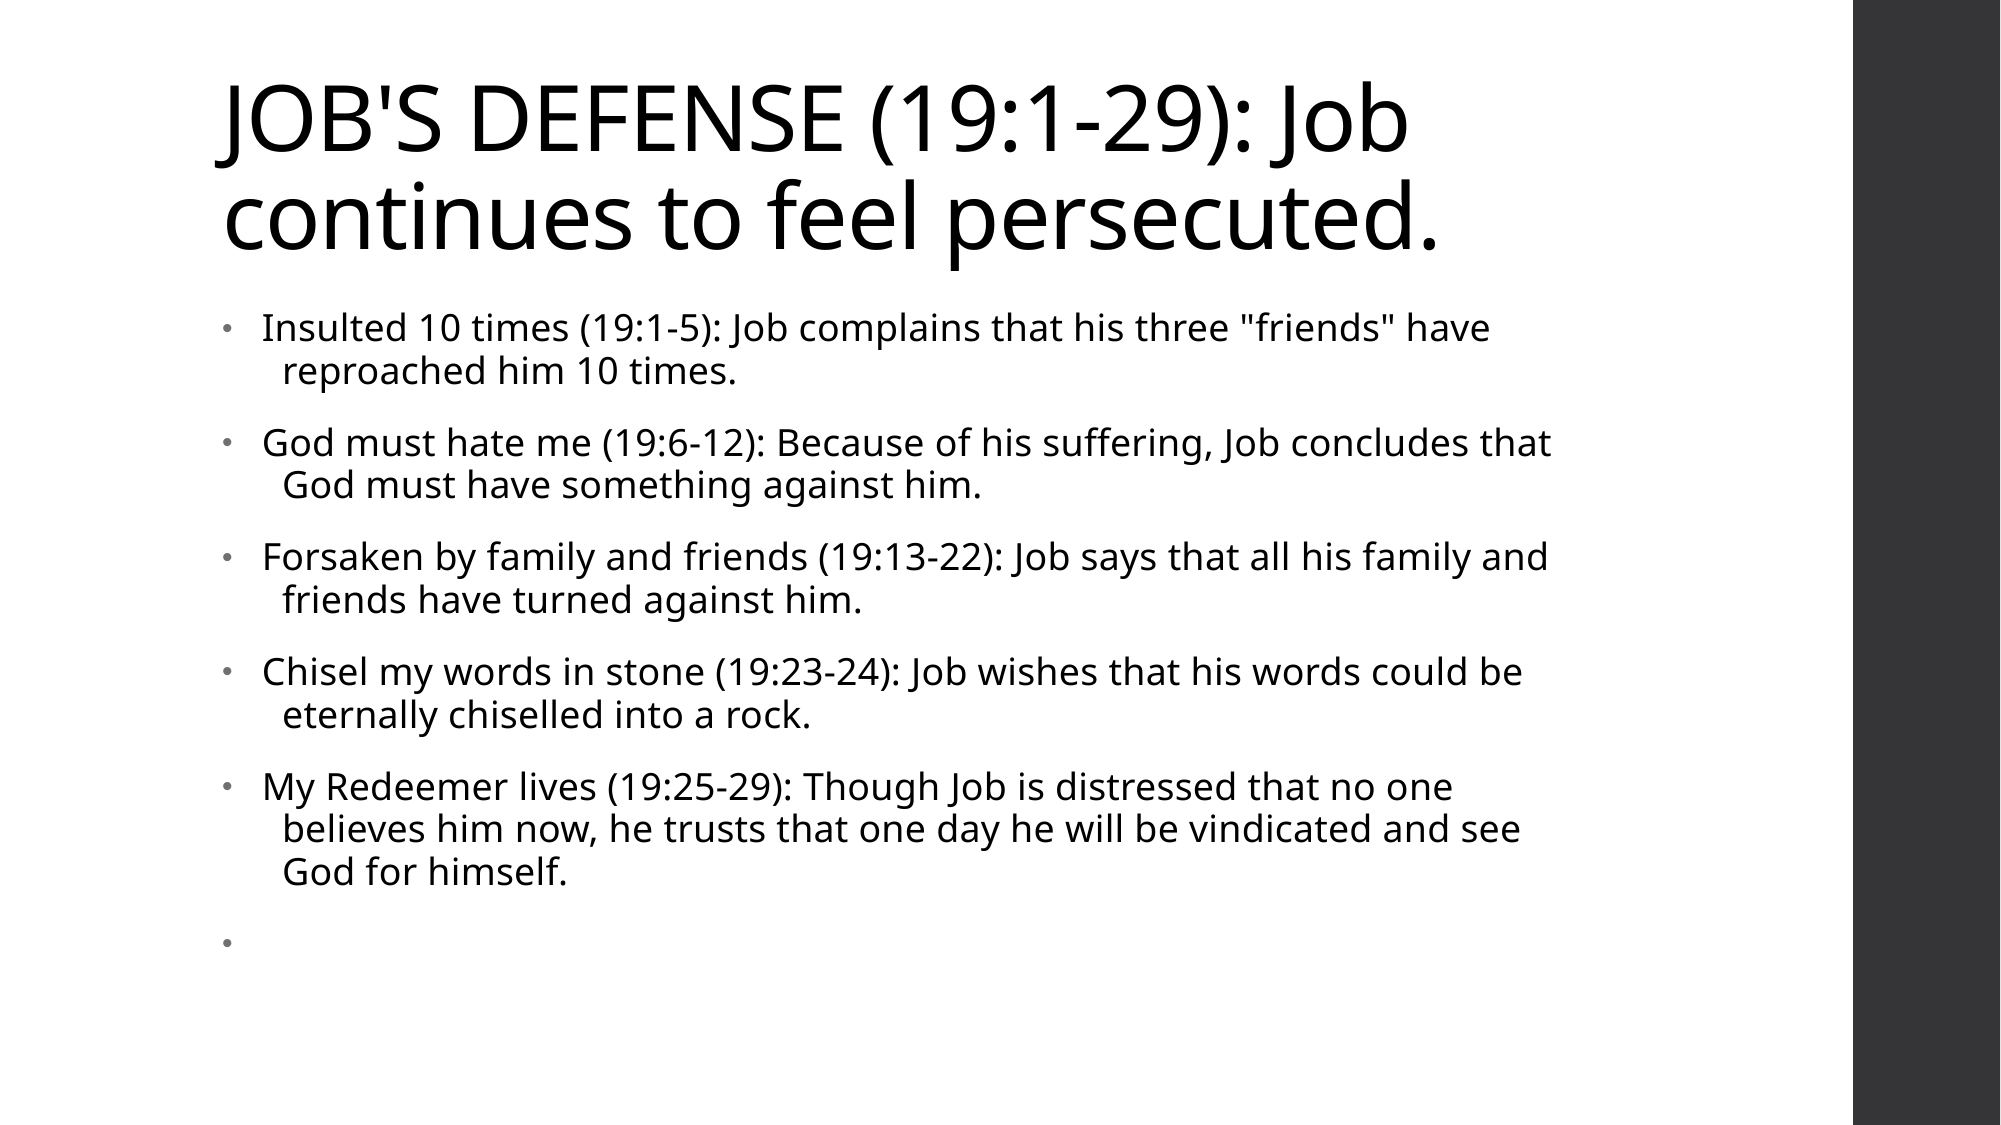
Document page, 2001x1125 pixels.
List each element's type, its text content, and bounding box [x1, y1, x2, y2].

title JOB'S DEFENSE (19:1-29): Job continues to feel persecuted. [206, 60, 1797, 278]
list Insulted 10 times (19:1-5): Job complains that his three "friends" have reproached him 10 times. God must hate me (19:6-12): Because of his suffering, Job concludes that God must have something against him. Forsaken by family and friends (19:13-22): Job says that all his family and friends have turned against him. Chisel my words in stone (19:23-24): Job wishes that his words could be eternally chiselled into a rock. My Redeemer lives (19:25-29): Though Job is distressed that no one believes him now, he trusts that one day he will be vindicated and see God for himself. [206, 299, 1617, 1014]
